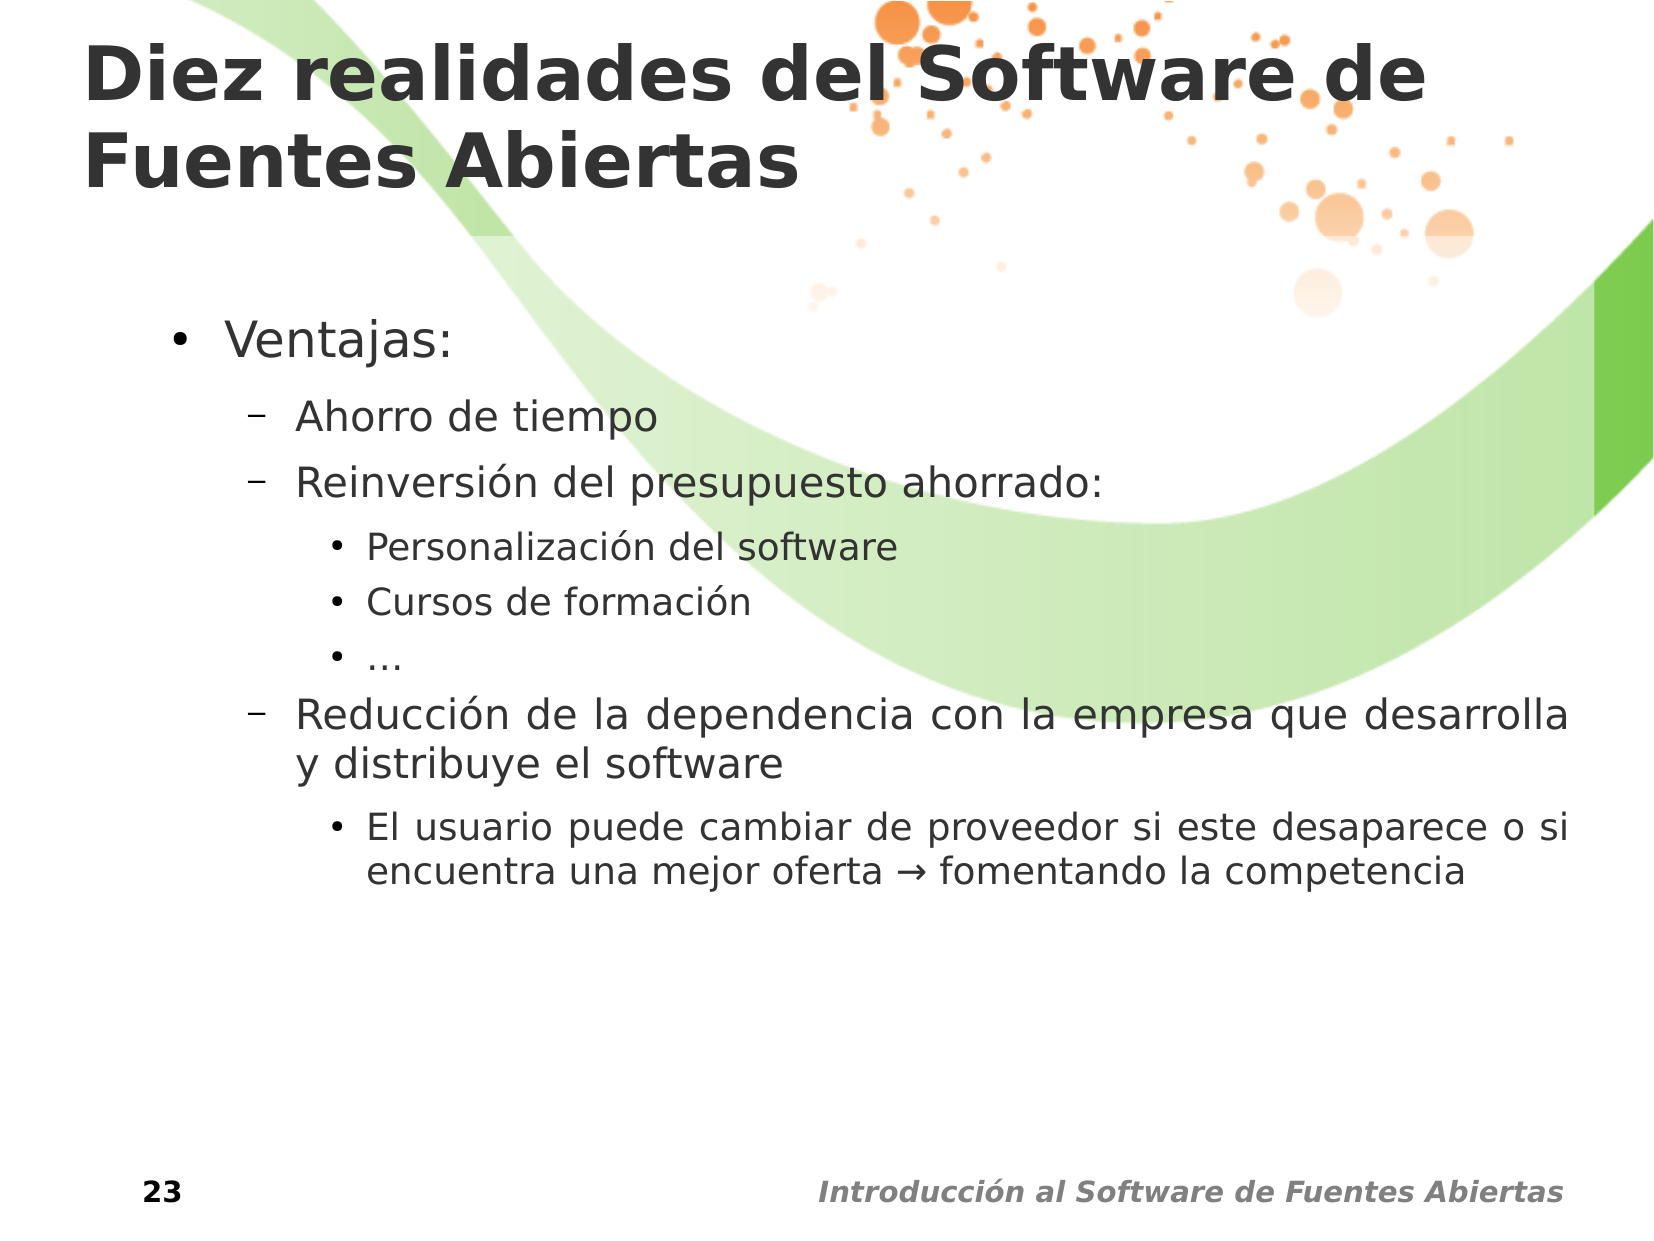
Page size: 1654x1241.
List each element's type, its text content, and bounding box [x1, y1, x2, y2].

title Diez realidades del Software de Fuentes Abiertas [82, 30, 1571, 206]
picture [185, 0, 1654, 754]
list Ventajas: Ahorro de tiempo Reinversión del presupuesto ahorrado: Personalización del software Cursos de formación … Reducción de la dependencia con la empresa que desarrolla y distribuye el software El usuario puede cambiar de proveedor si este desaparece o si encuentra una mejor oferta → fomentando la competencia [82, 229, 1571, 1130]
